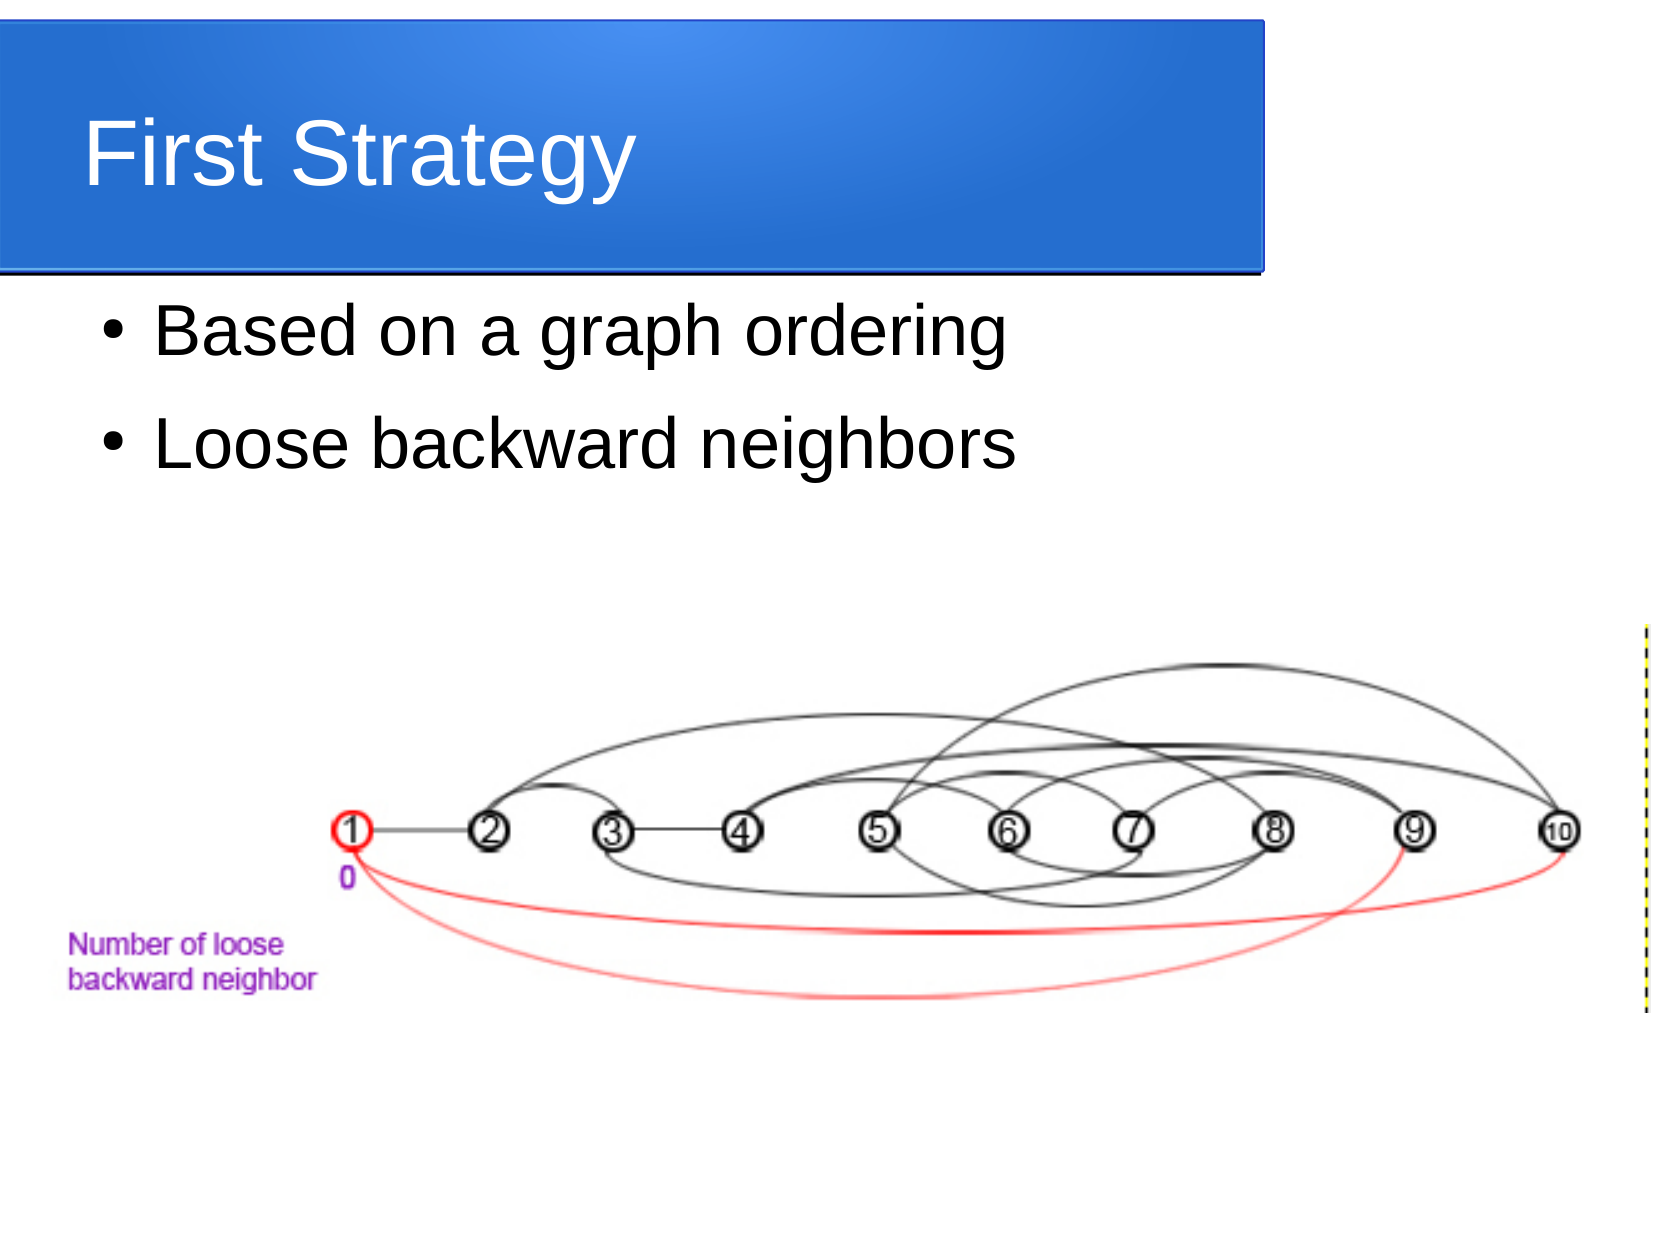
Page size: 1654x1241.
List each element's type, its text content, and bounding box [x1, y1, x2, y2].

list Based on a graph ordering Loose backward neighbors [82, 290, 1538, 624]
title First Strategy [82, 49, 1250, 257]
picture [33, 624, 1651, 1013]
